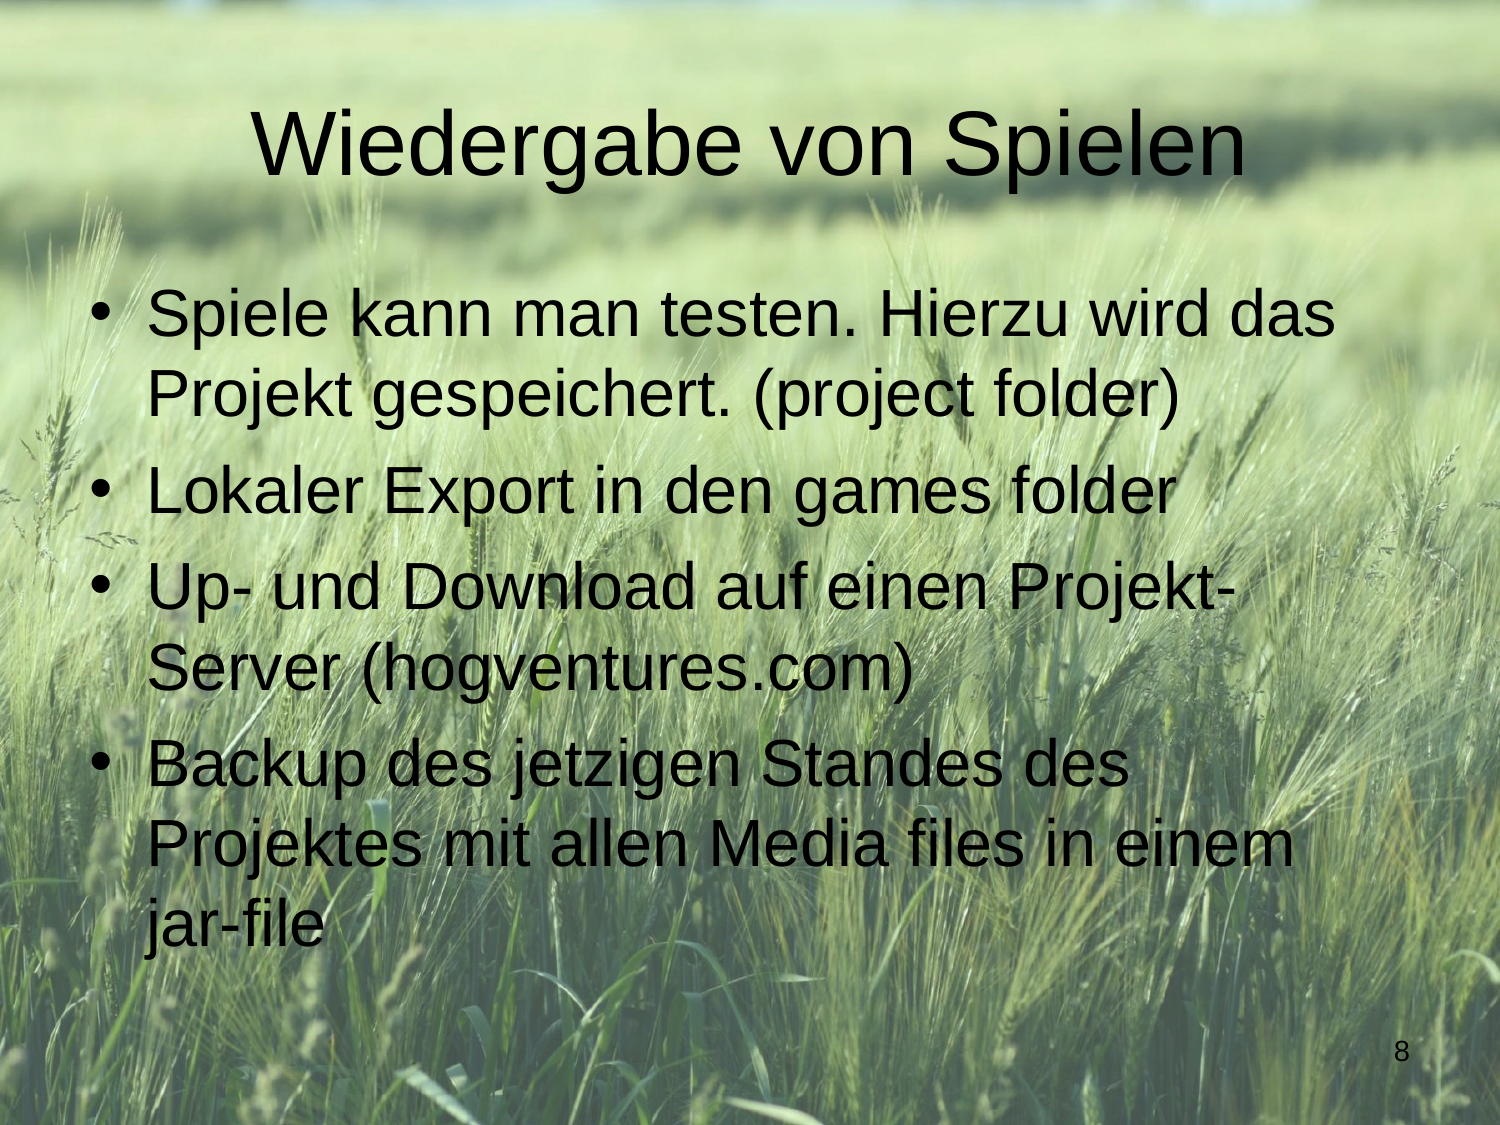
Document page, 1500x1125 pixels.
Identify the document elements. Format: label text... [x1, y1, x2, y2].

title Wiedergabe von Spielen [75, 20, 1426, 257]
picture [0, 0, 1500, 1125]
list Spiele kann man testen. Hierzu wird das Projekt gespeichert. (project folder) Lokaler Export in den games folder Up- und Download auf einen Projekt-Server (hogventures.com) Backup des jetzigen Standes des Projektes mit allen Media files in einem jar-file [75, 262, 1426, 1006]
